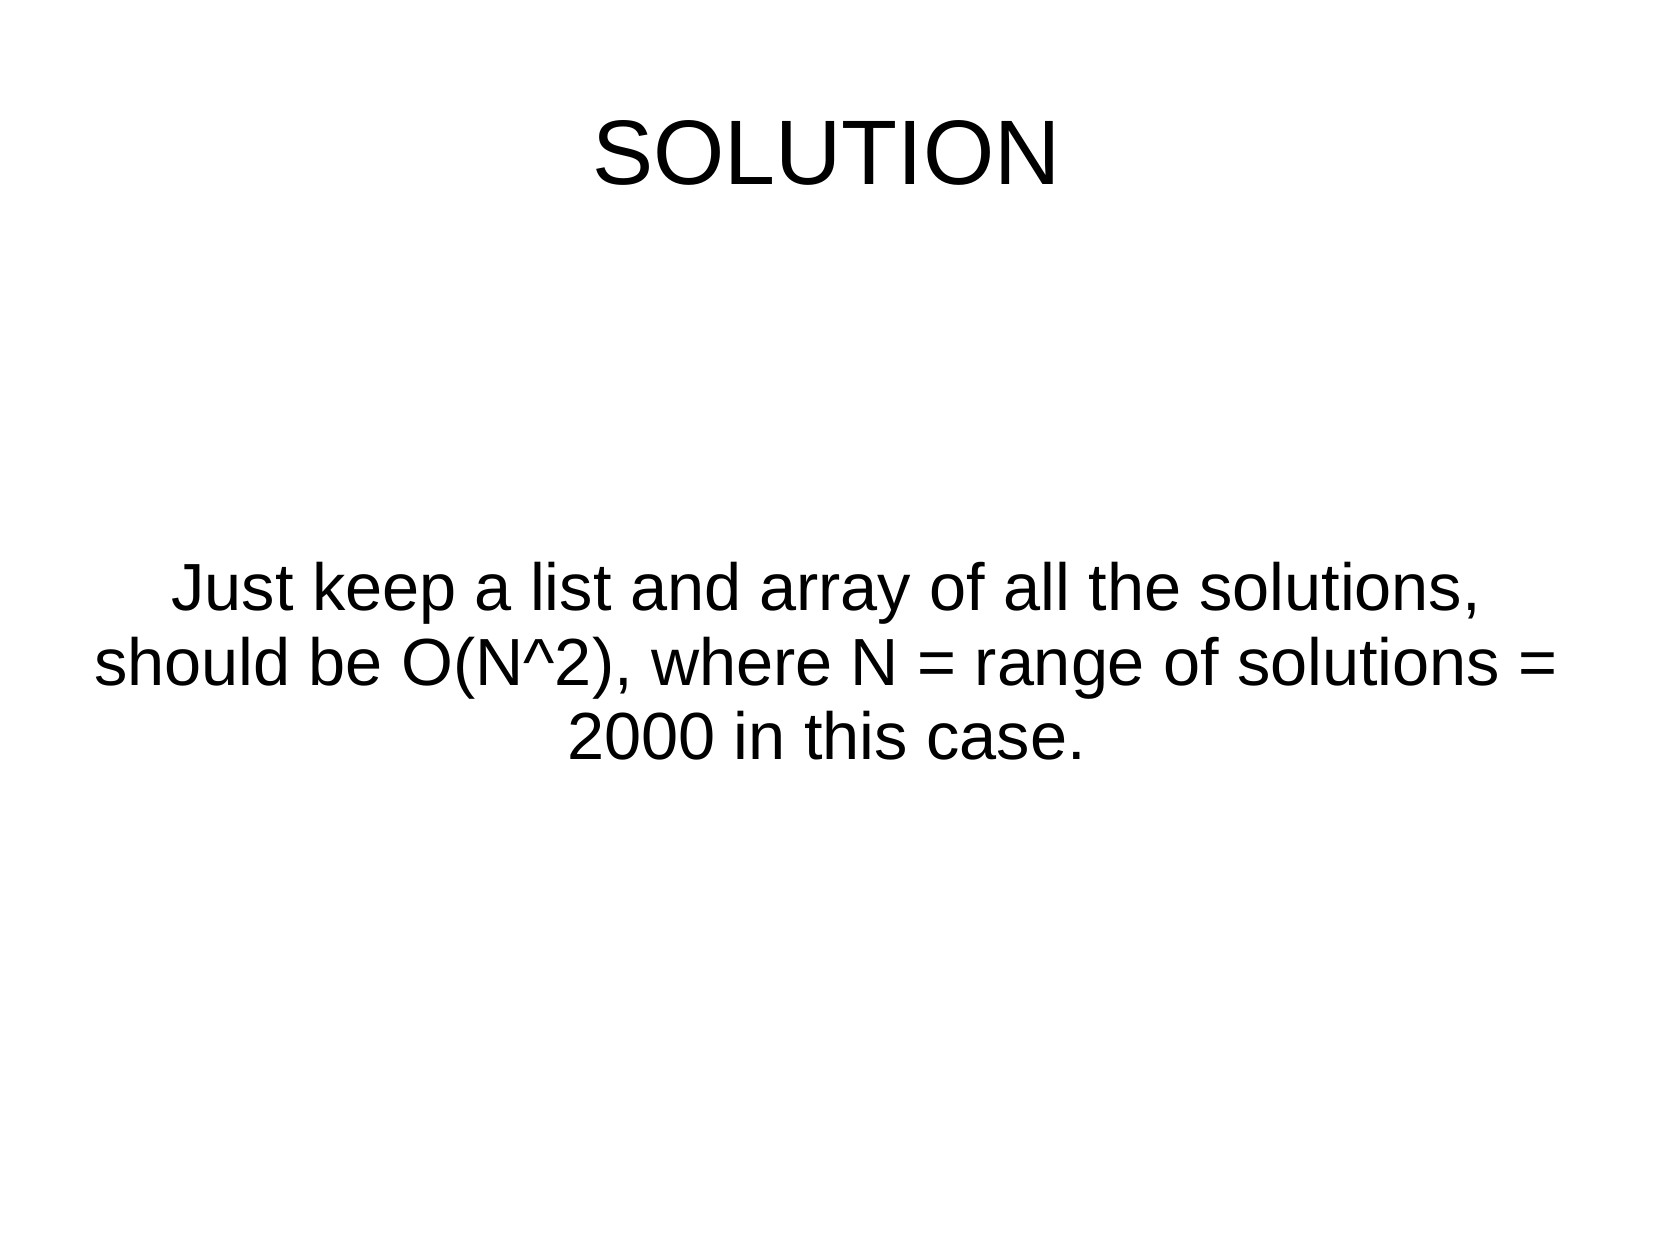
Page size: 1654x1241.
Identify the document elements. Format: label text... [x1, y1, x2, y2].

title SOLUTION [82, 56, 1571, 250]
subtitle Just keep a list and array of all the solutions, should be O(N^2), where N = range of solutions = 2000 in this case. [82, 297, 1571, 1102]
